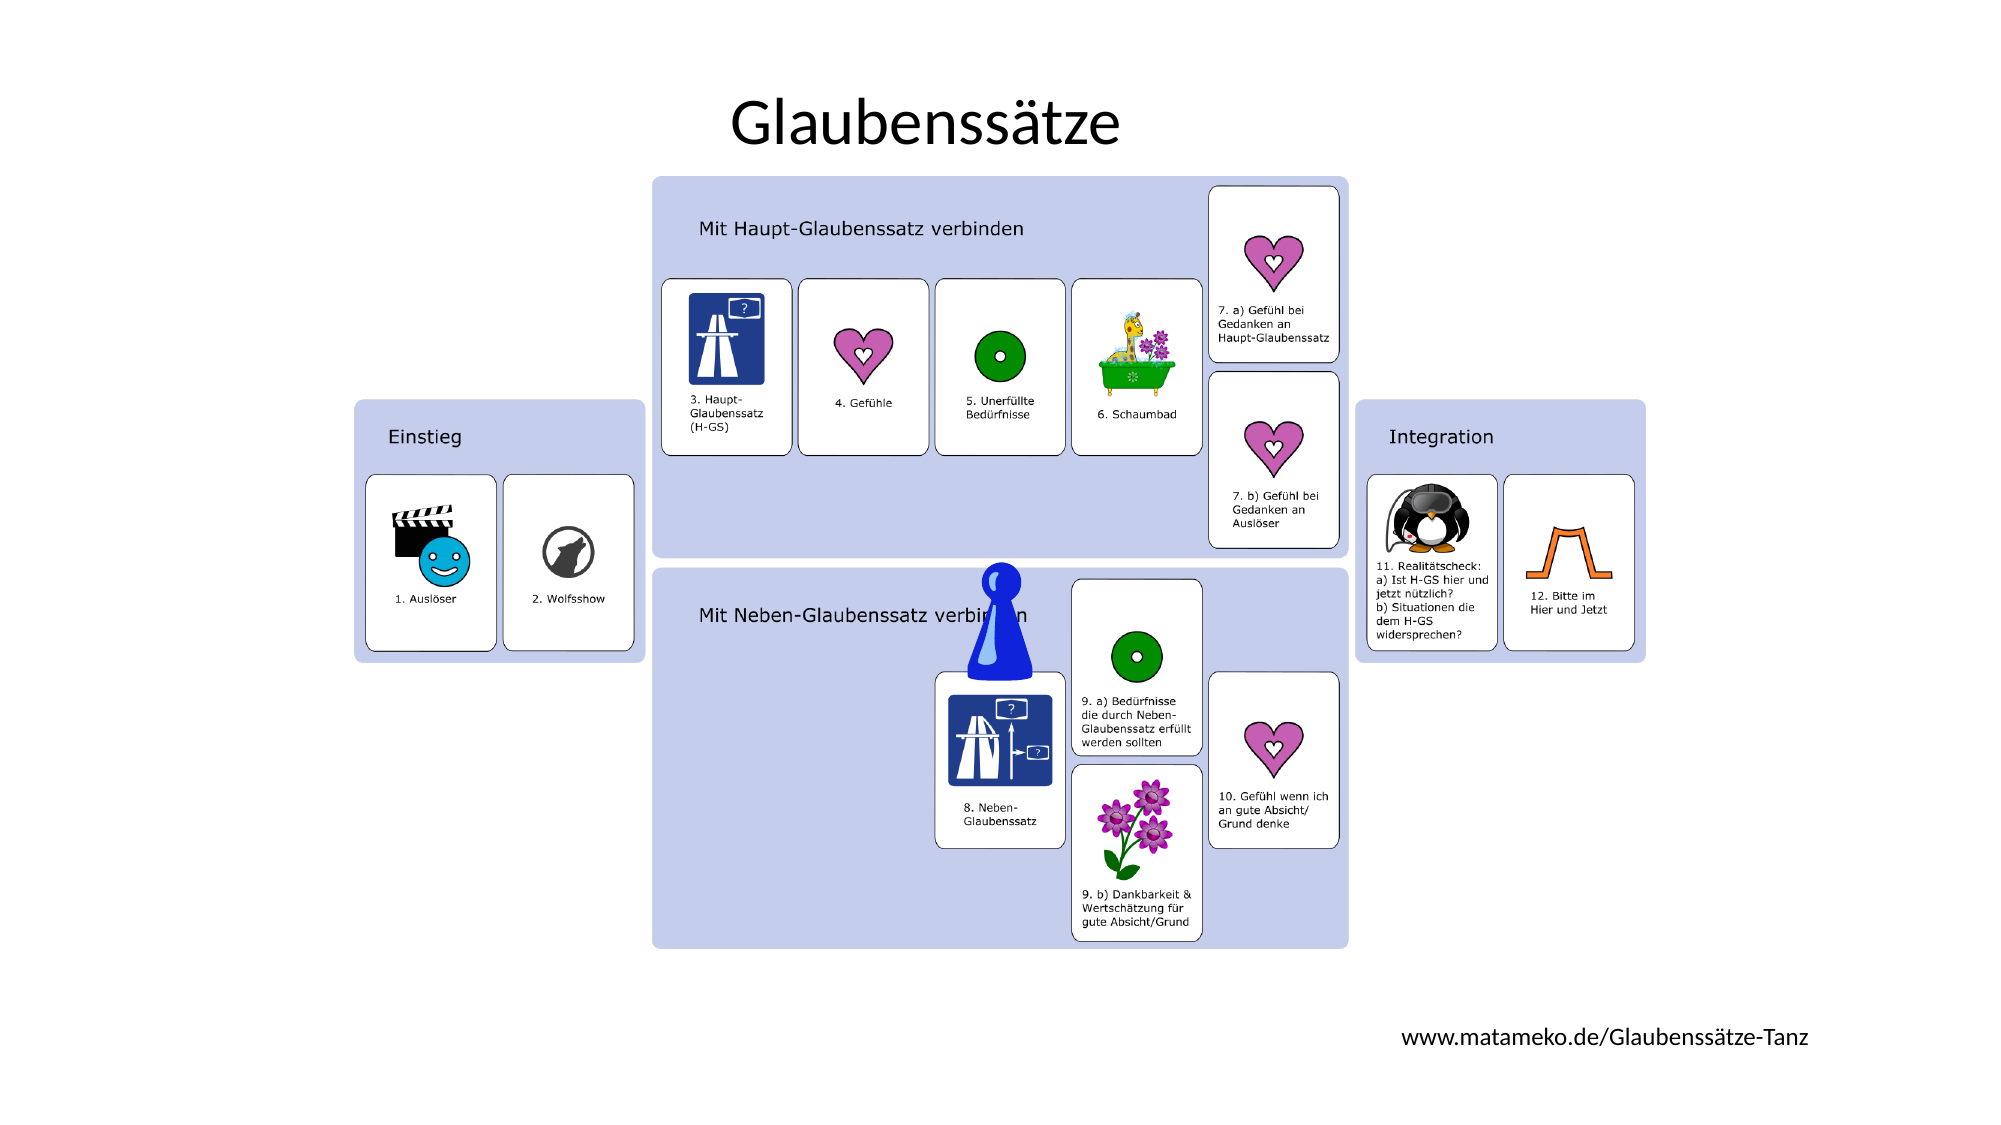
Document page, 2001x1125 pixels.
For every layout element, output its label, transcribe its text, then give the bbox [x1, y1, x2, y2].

picture [354, 176, 1646, 949]
text_box Glaubenssätze [715, 70, 1142, 167]
text_box [967, 562, 1033, 681]
text_box www.matameko.de/Glaubenssätze-Tanz [1386, 1013, 1825, 1058]
